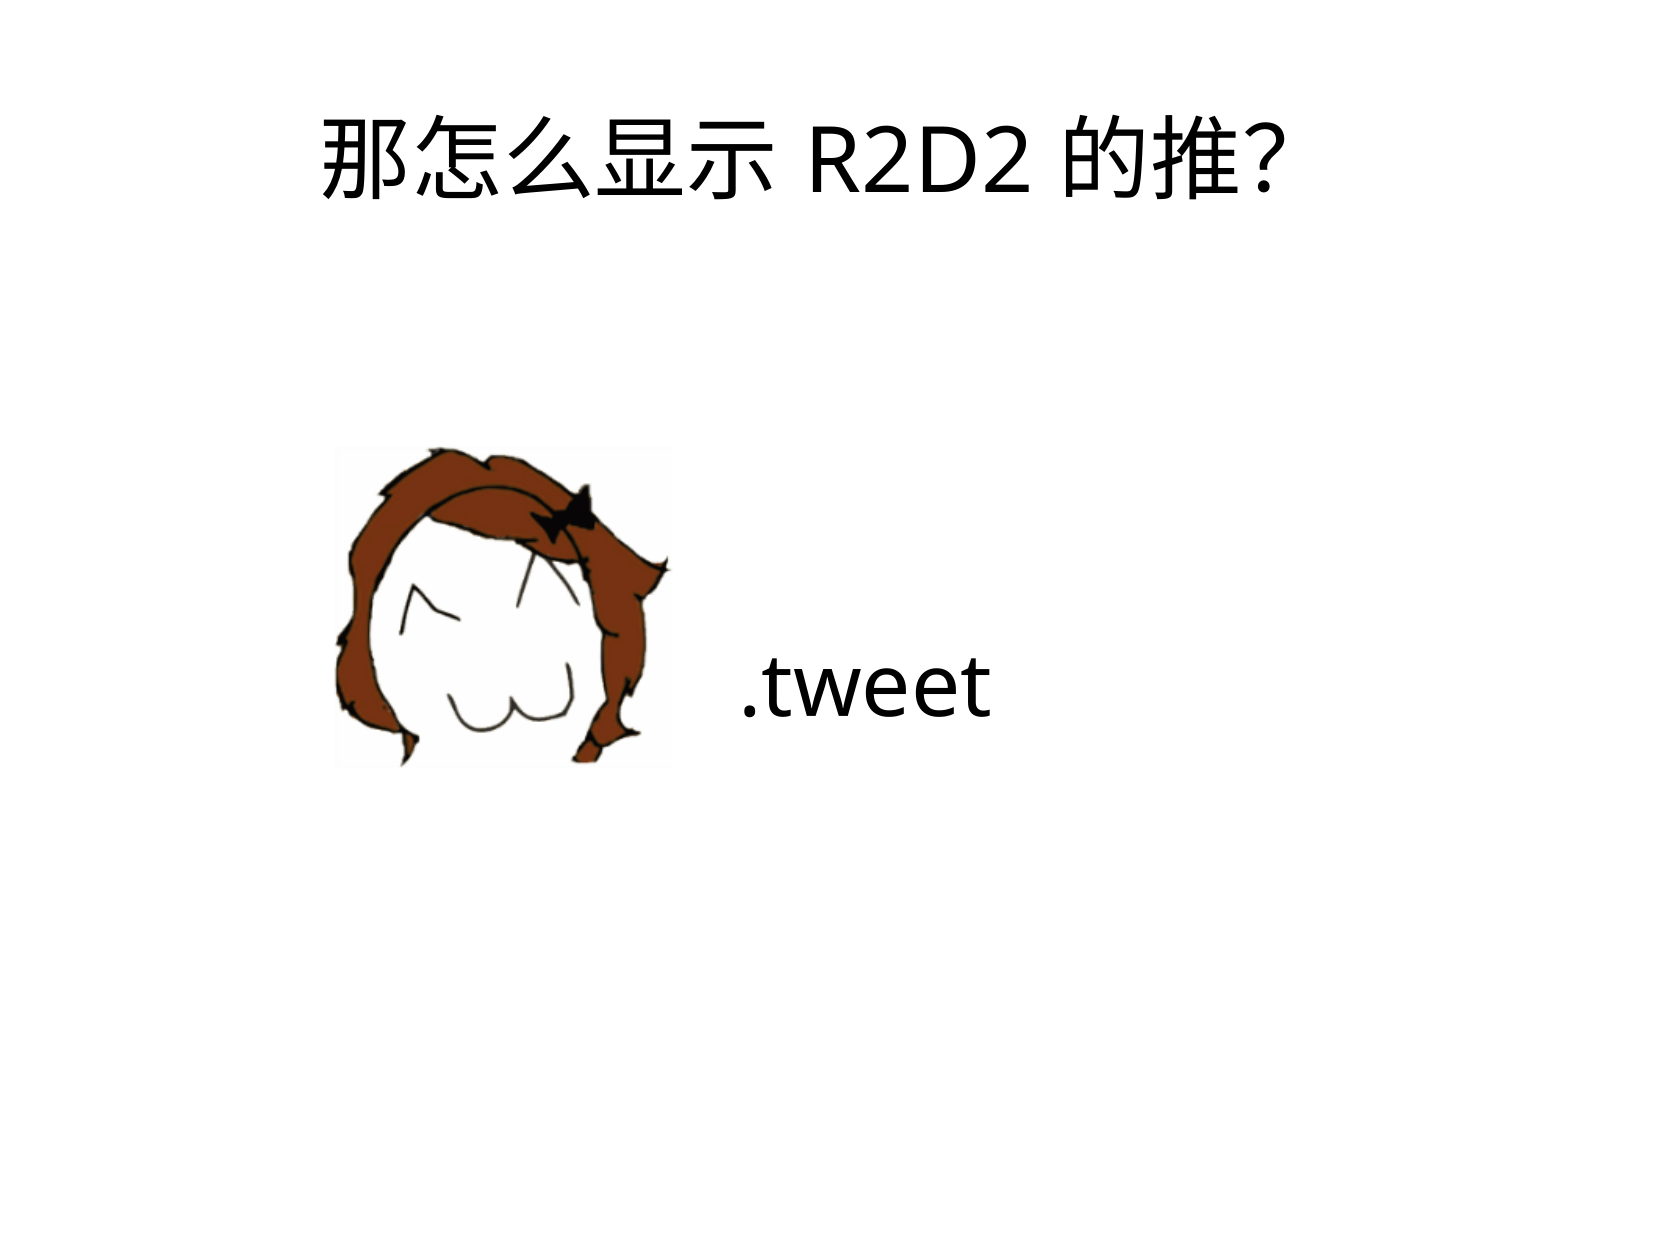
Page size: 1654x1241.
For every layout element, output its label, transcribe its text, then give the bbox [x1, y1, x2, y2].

title 那怎么显示R2D2的推？ [82, 49, 1571, 257]
text_box .tweet [701, 589, 1323, 761]
picture [307, 435, 701, 780]
